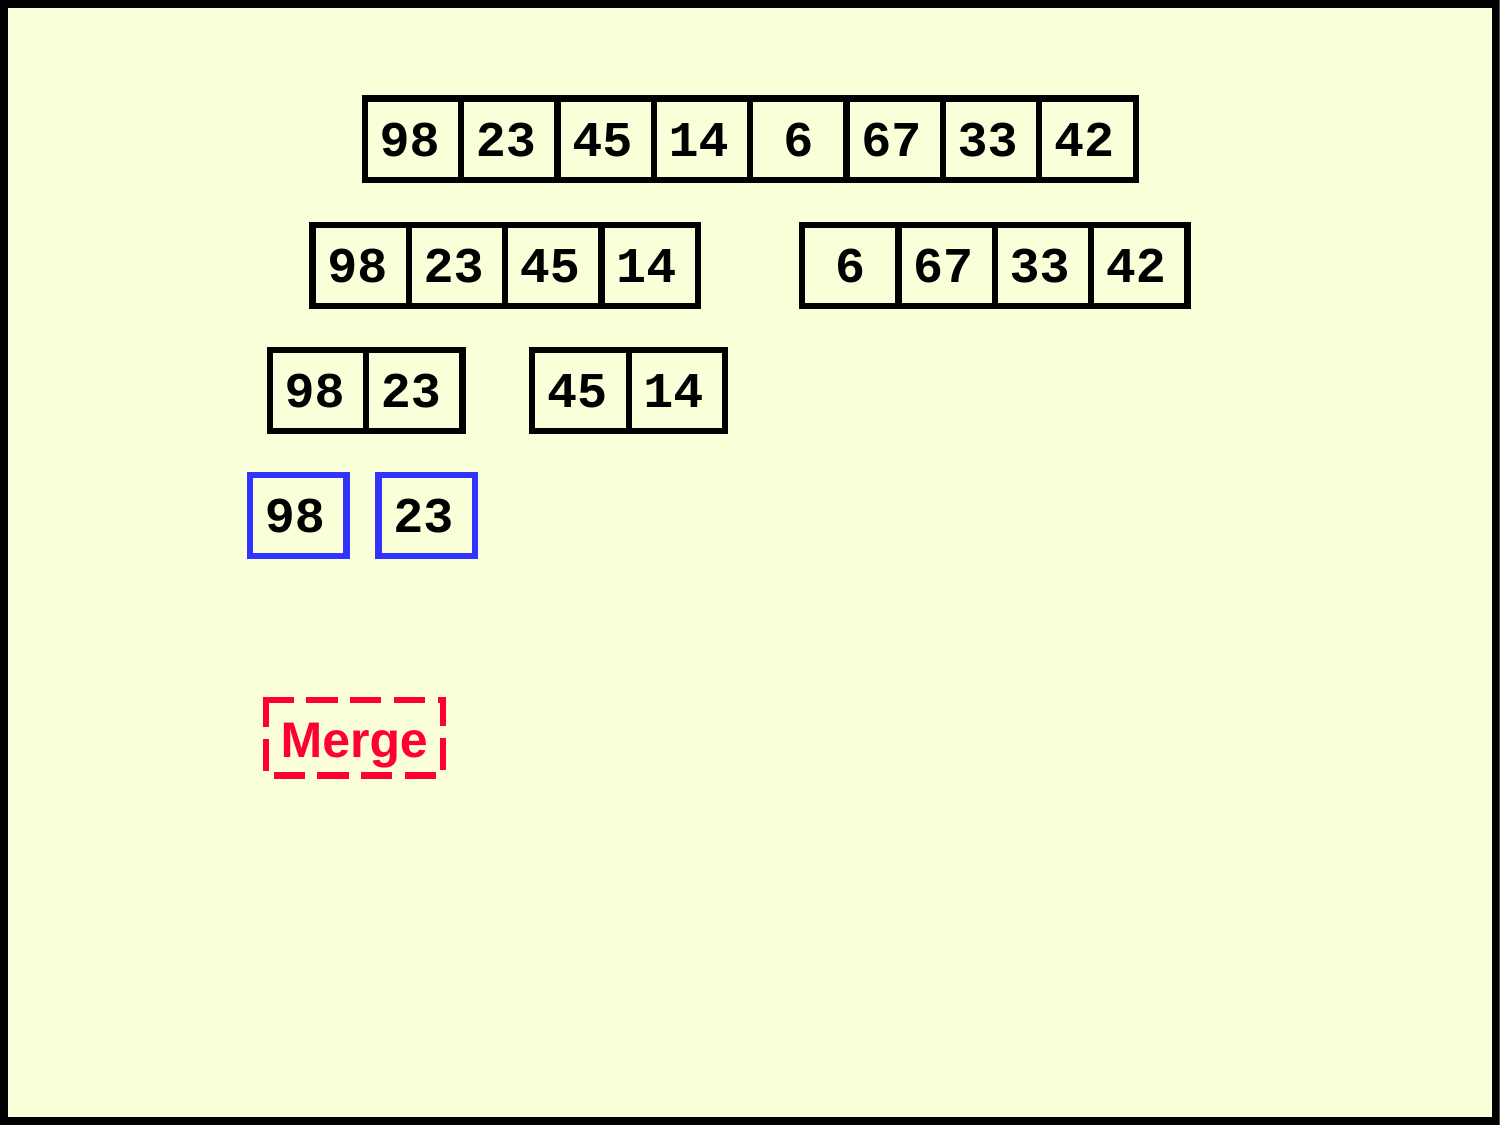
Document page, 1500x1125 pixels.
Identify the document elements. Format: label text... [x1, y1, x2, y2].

text_box 98 [269, 350, 367, 432]
text_box 14 [653, 98, 750, 180]
text_box 33 [942, 98, 1039, 180]
text_box 23 [378, 474, 475, 557]
text_box 98 [312, 224, 409, 307]
text_box 23 [409, 224, 506, 307]
text_box 23 [462, 98, 558, 180]
text_box 14 [601, 224, 698, 307]
text_box 6 [750, 98, 847, 180]
text_box 23 [367, 350, 463, 432]
text_box 67 [899, 224, 994, 307]
text_box Merge [265, 699, 443, 776]
text_box 33 [994, 224, 1091, 307]
text_box 98 [249, 474, 347, 557]
text_box 45 [532, 350, 628, 432]
text_box 42 [1039, 98, 1136, 180]
text_box 14 [628, 350, 726, 432]
text_box 45 [506, 224, 601, 307]
text_box 67 [847, 98, 942, 180]
text_box 6 [802, 224, 899, 307]
text_box 45 [558, 98, 653, 180]
text_box 98 [364, 98, 462, 180]
text_box 42 [1091, 224, 1188, 307]
